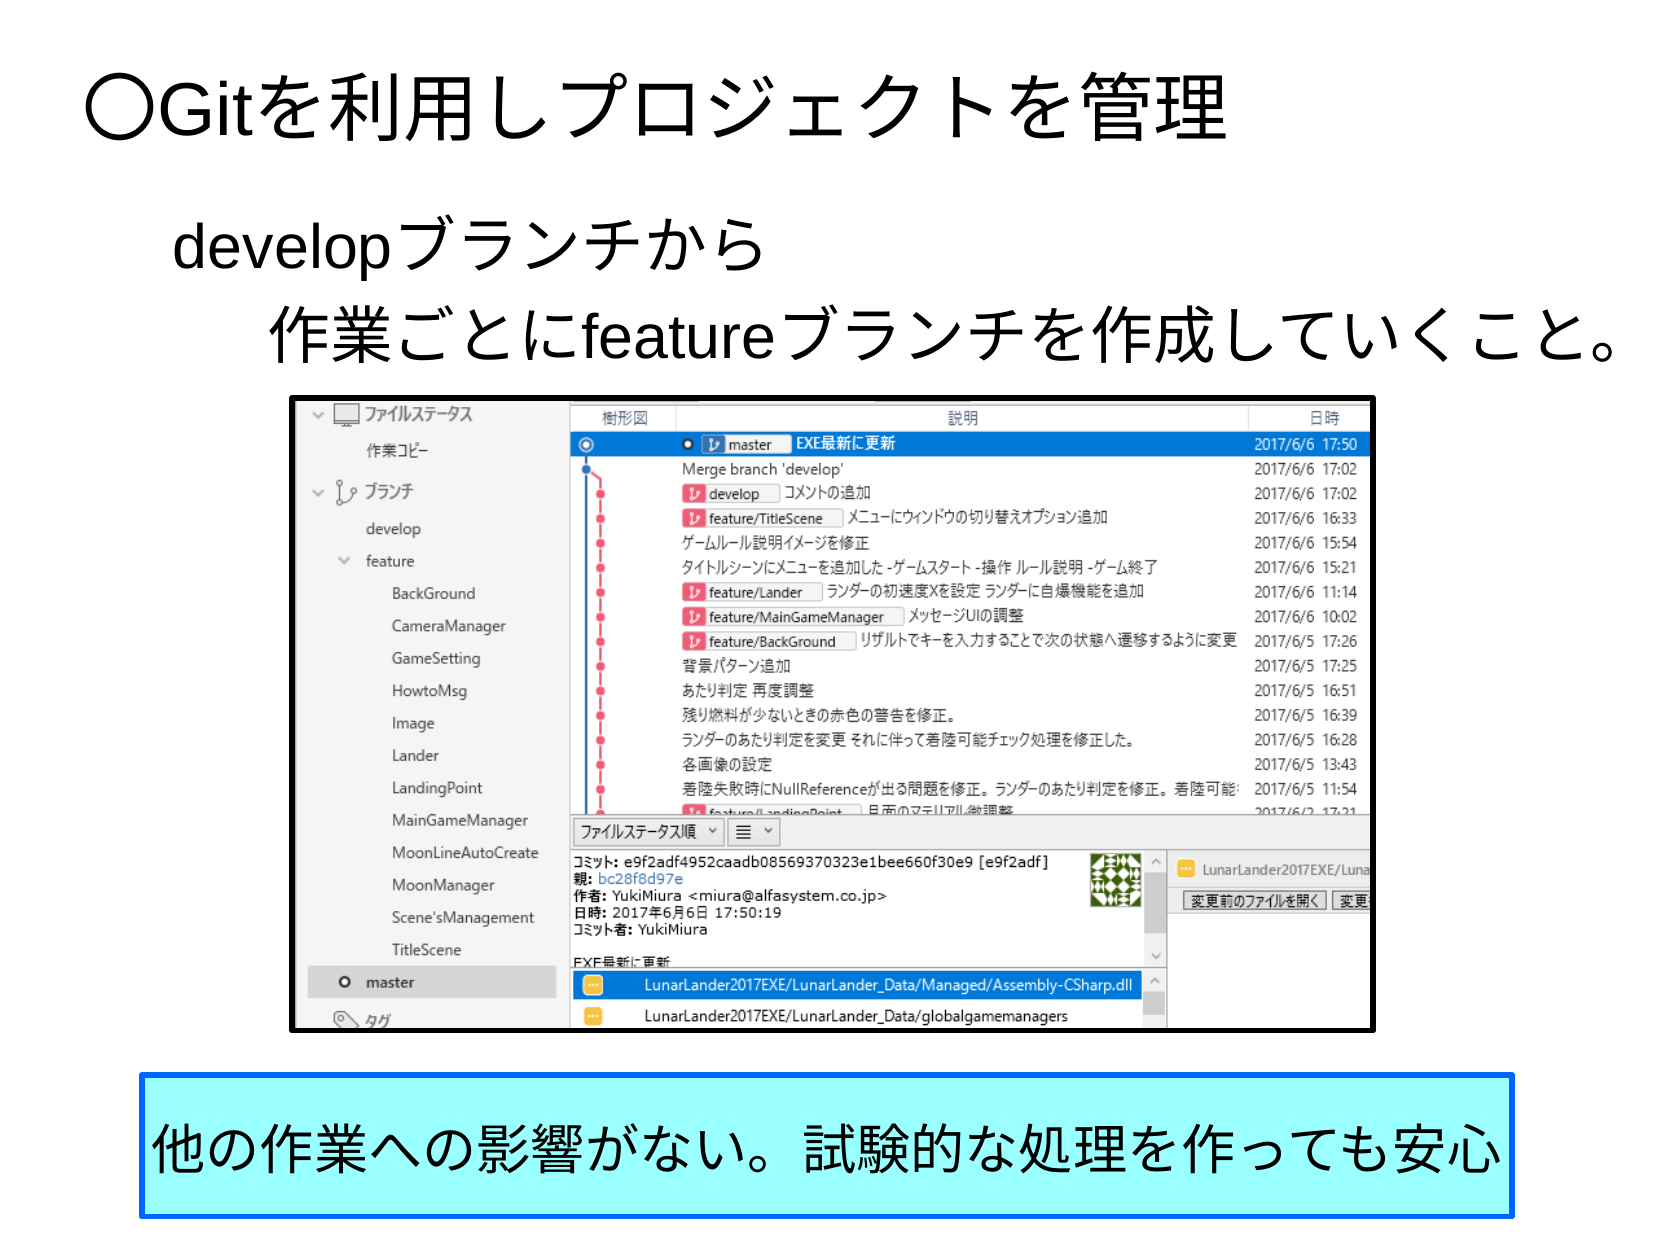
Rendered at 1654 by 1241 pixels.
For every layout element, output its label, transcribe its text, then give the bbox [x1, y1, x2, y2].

title 〇Gitを利用しプロジェクトを管理 [82, 23, 1642, 183]
text_box 他の作業への影響がない。試験的な処理を作っても安心 [141, 1074, 1512, 1217]
list developブランチから 作業ごとにfeatureブランチを作成していくこと。 [106, 195, 1654, 378]
picture [295, 400, 1371, 1028]
